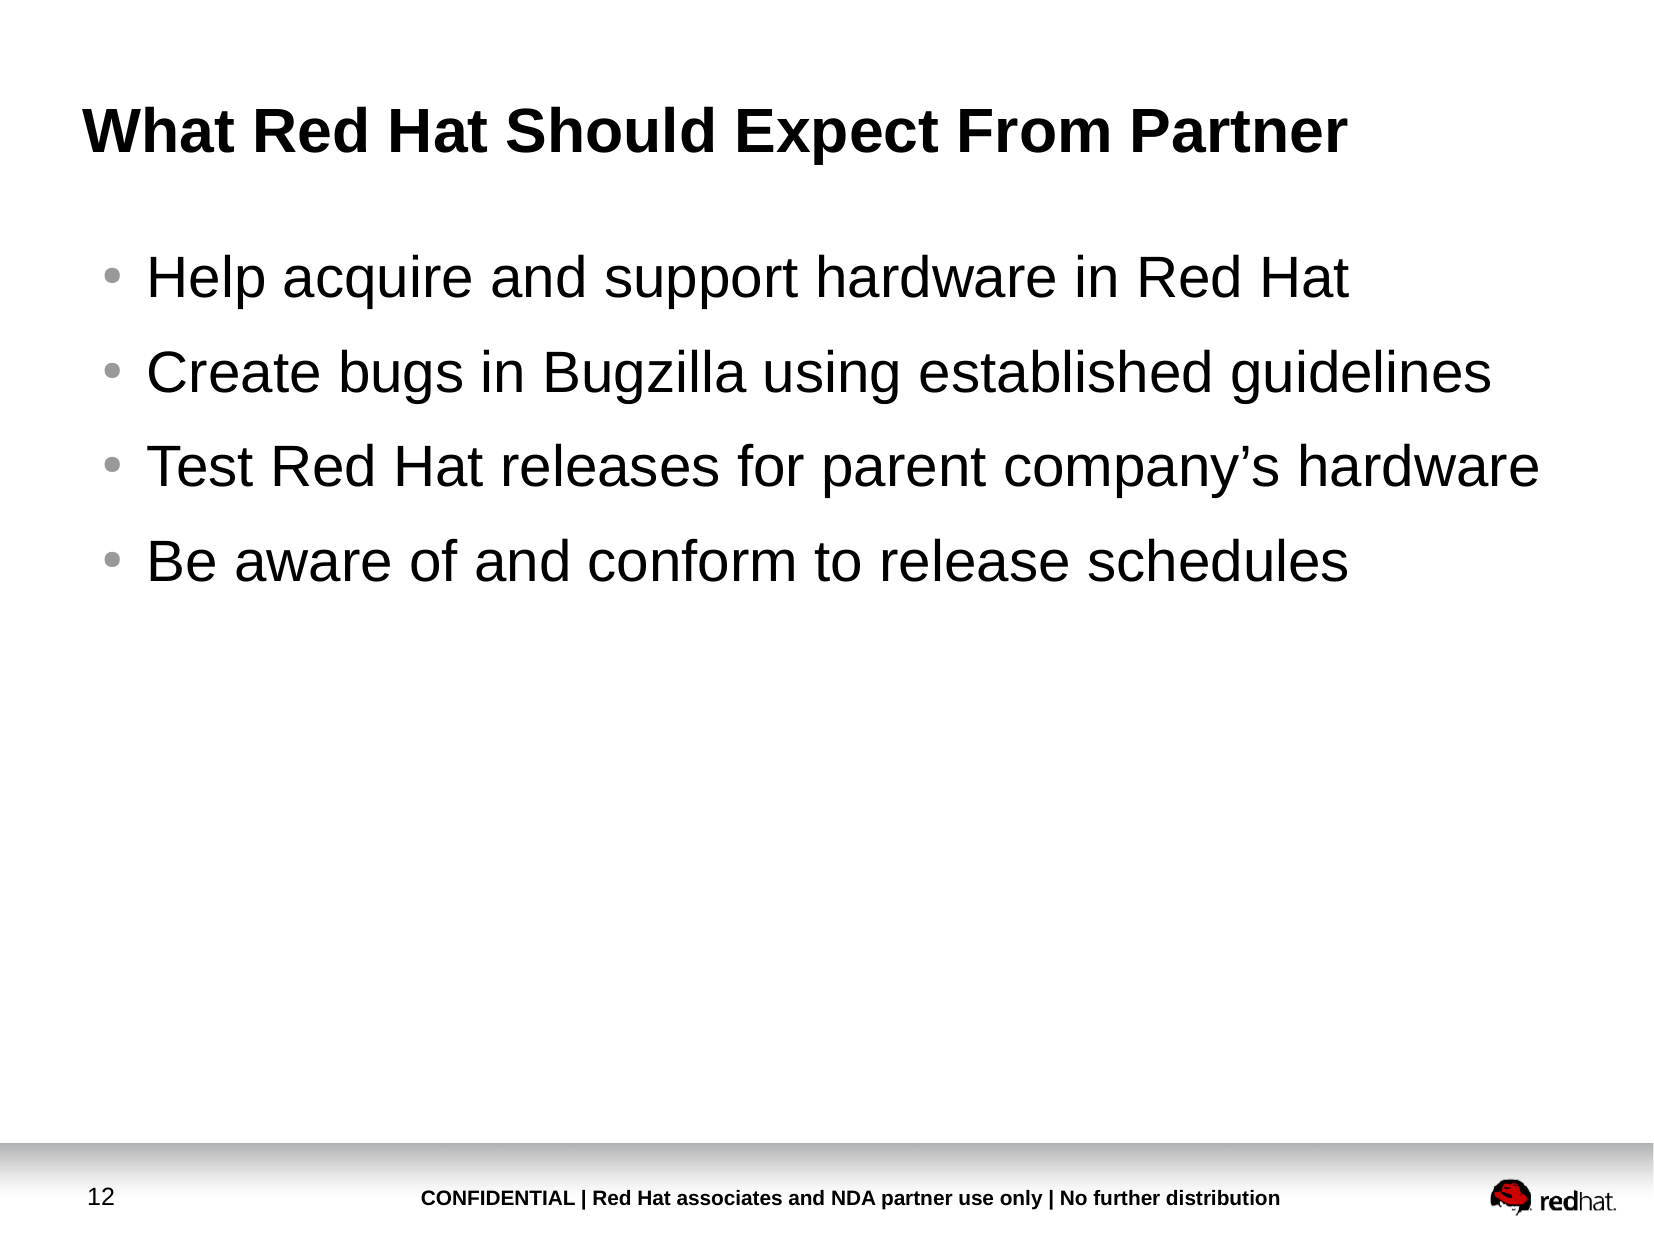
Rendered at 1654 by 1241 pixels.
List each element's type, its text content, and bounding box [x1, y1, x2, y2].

title What Red Hat Should Expect From Partner [82, 37, 1571, 226]
picture [0, 1143, 1654, 1241]
list Help acquire and support hardware in Red Hat Create bugs in Bugzilla using established guidelines Test Red Hat releases for parent company’s hardware Be aware of and conform to release schedules [86, 244, 1576, 1039]
